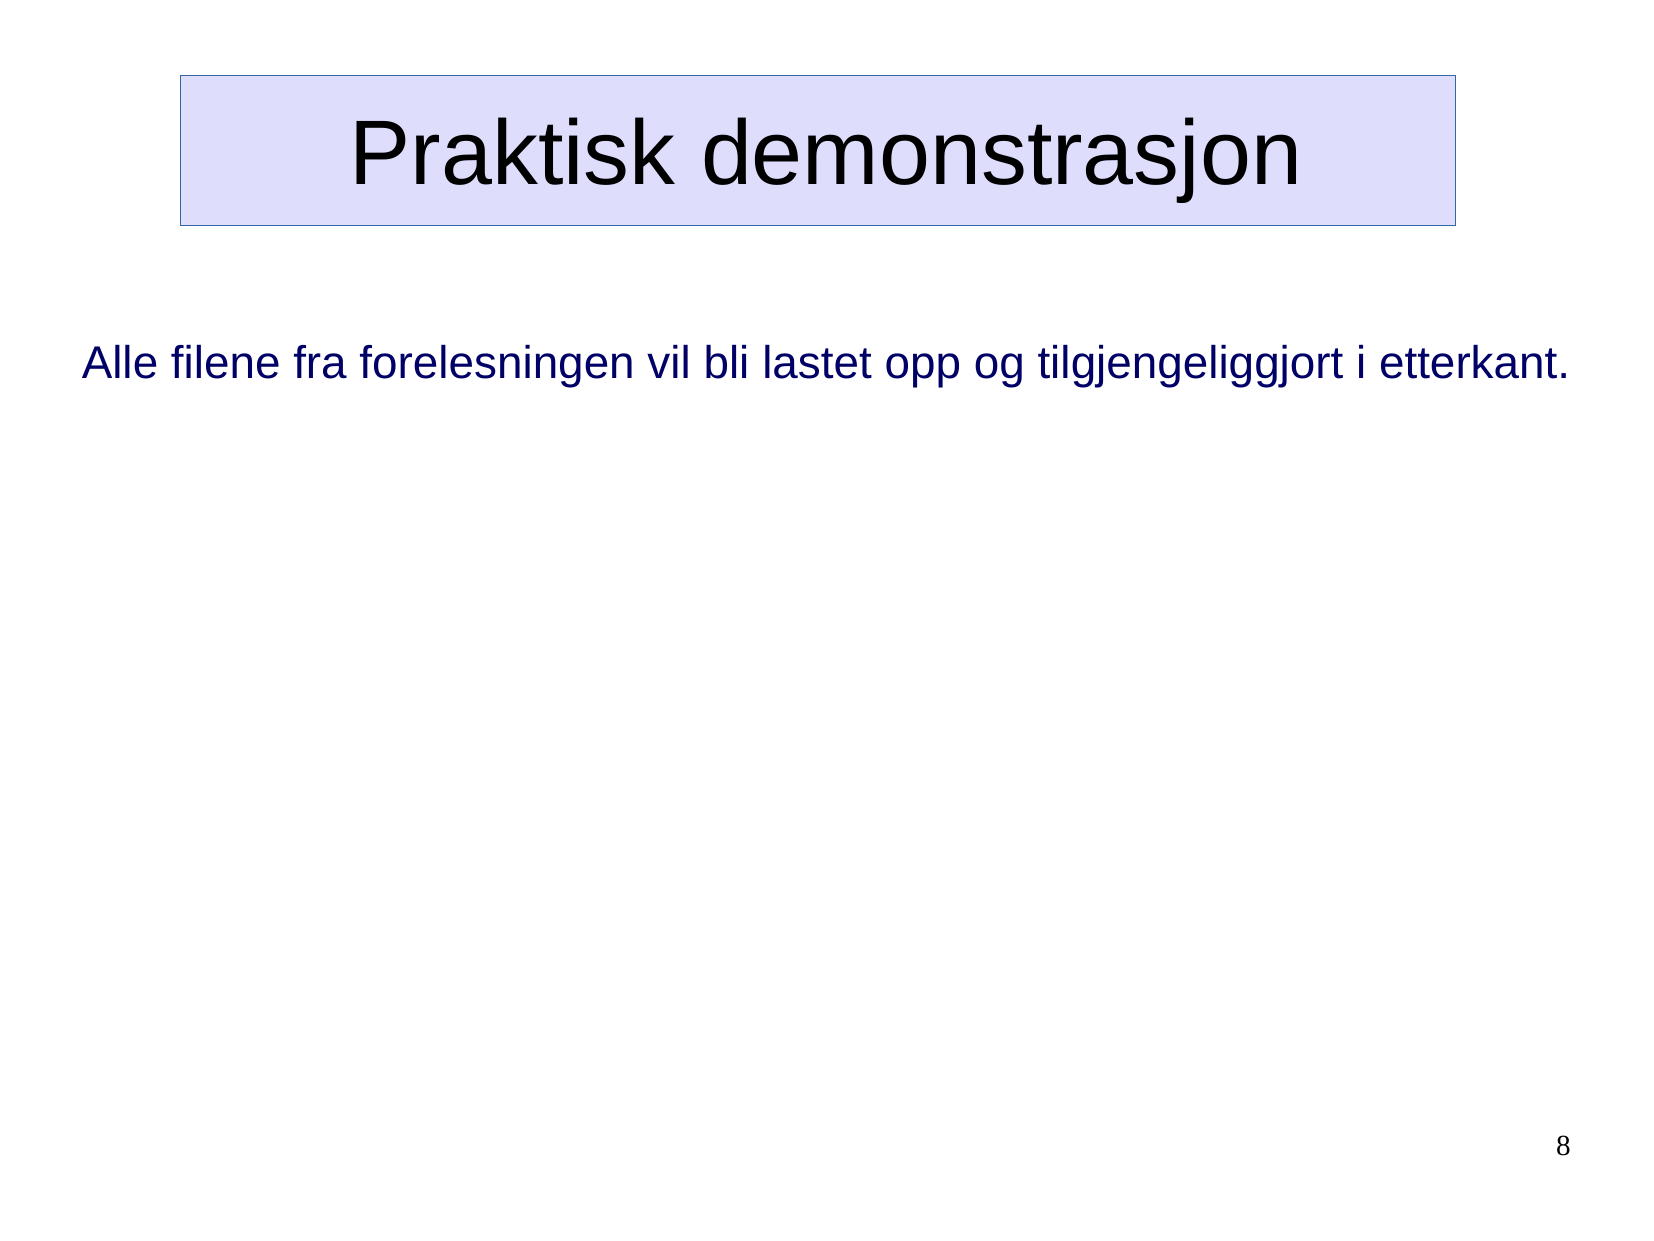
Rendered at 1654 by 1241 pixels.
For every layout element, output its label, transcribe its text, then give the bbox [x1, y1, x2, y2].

text_box Alle filene fra forelesningen vil bli lastet opp og tilgjengeliggjort i etterkant. [67, 329, 1587, 396]
title Praktisk demonstrasjon [82, 49, 1571, 257]
